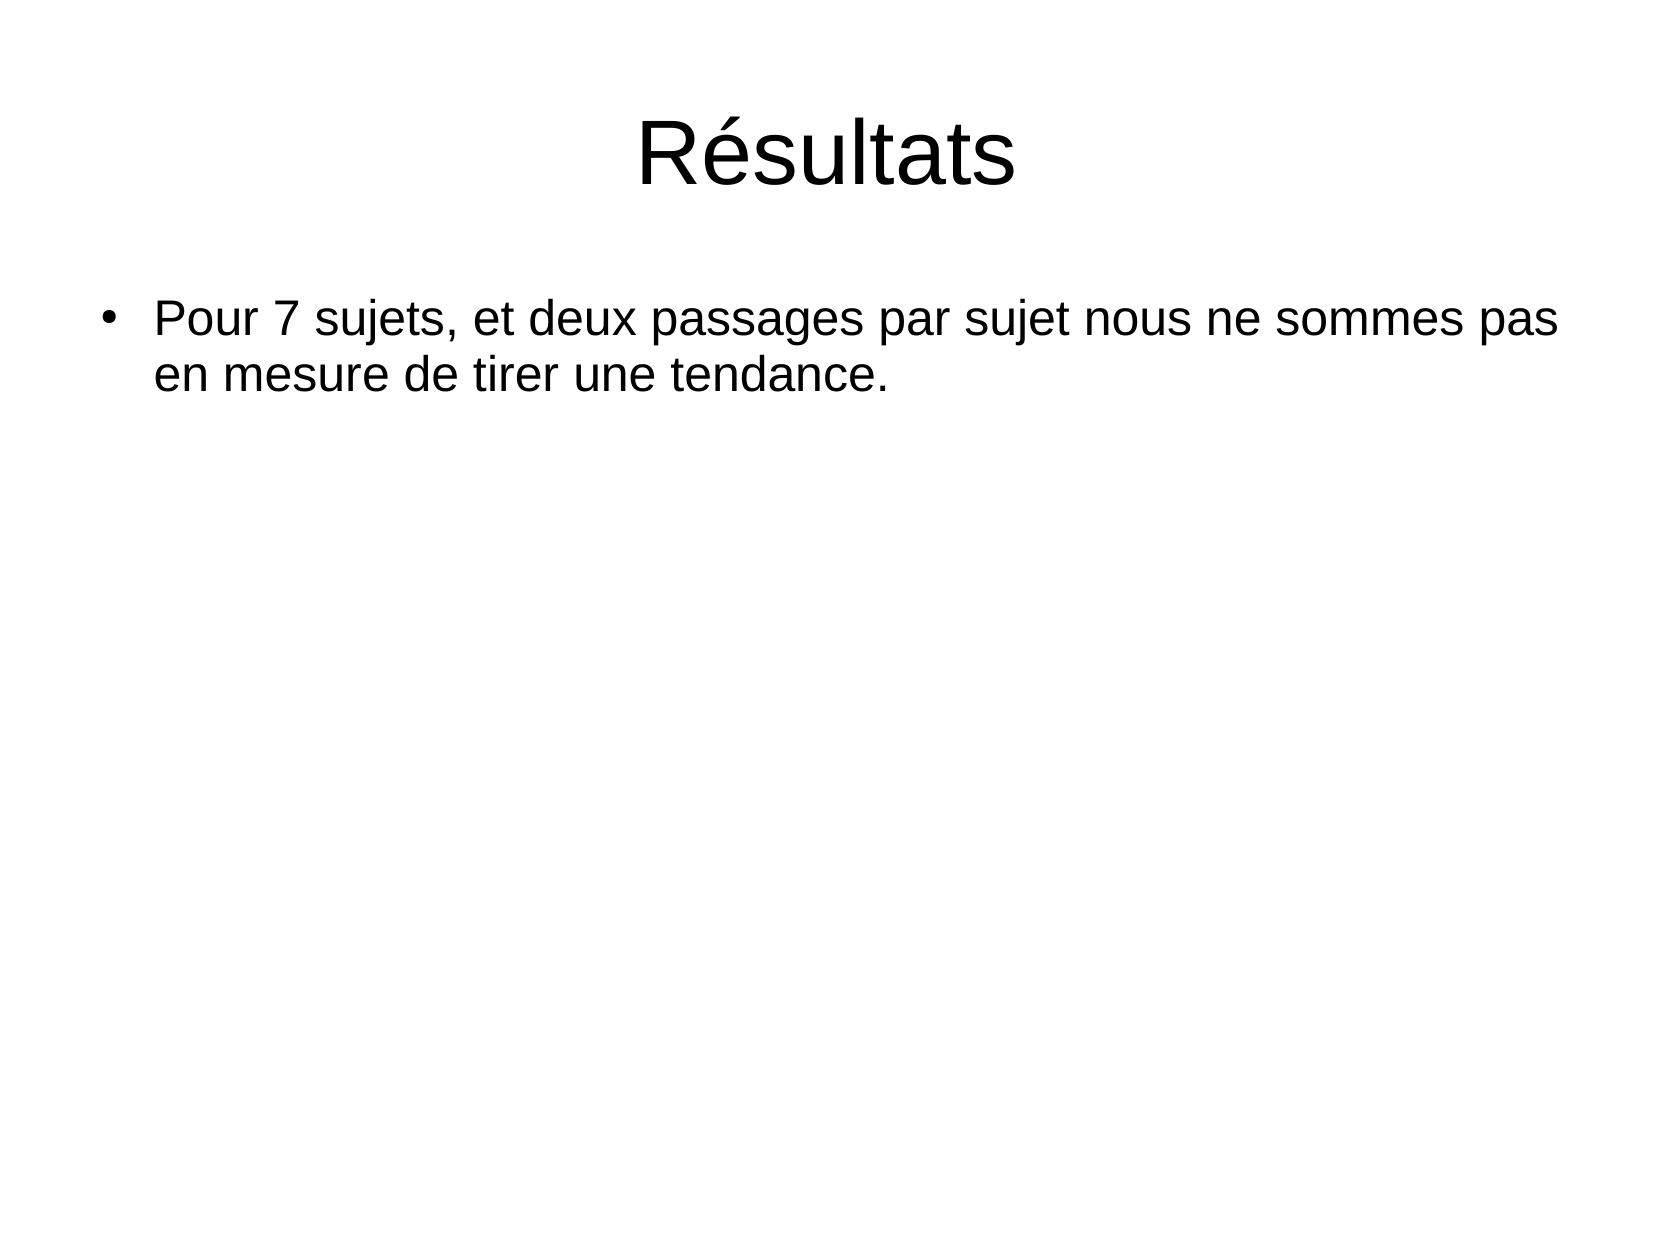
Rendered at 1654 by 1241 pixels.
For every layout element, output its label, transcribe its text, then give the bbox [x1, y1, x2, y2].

title Résultats [82, 49, 1571, 257]
list Pour 7 sujets, et deux passages par sujet nous ne sommes pas en mesure de tirer une tendance. [82, 290, 1571, 1010]
